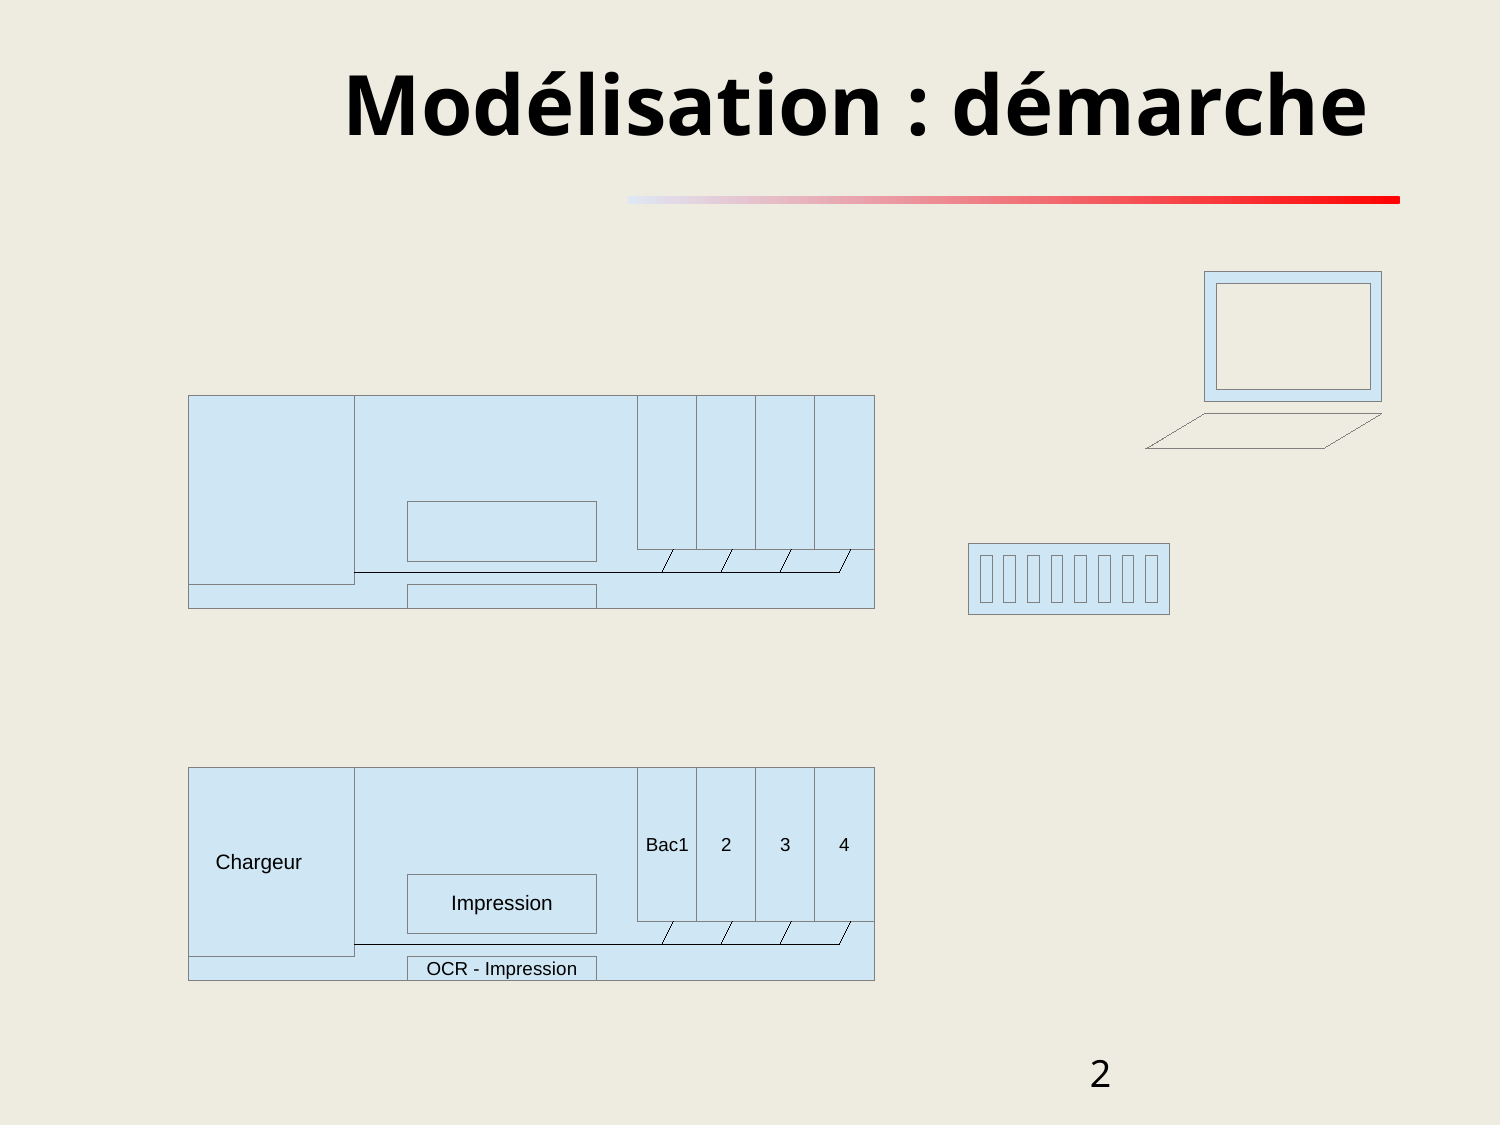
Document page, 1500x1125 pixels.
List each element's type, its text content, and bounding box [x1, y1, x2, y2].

text_box [1204, 271, 1382, 402]
text_box [1145, 413, 1382, 449]
text_box [968, 543, 1170, 615]
text_box [188, 767, 875, 981]
text_box [627, 196, 1400, 204]
text_box Bac1 [637, 767, 697, 922]
text_box Impression [407, 874, 597, 934]
text_box [188, 395, 875, 609]
text_box 3 [756, 767, 815, 922]
title Modélisation : démarche [177, 45, 1406, 220]
text_box 4 [815, 767, 875, 922]
slide_number <numéro> [1074, 1042, 1425, 1103]
text_box 2 [697, 767, 756, 922]
text_box OCR - Impression [407, 956, 597, 981]
text_box Chargeur [200, 843, 317, 881]
